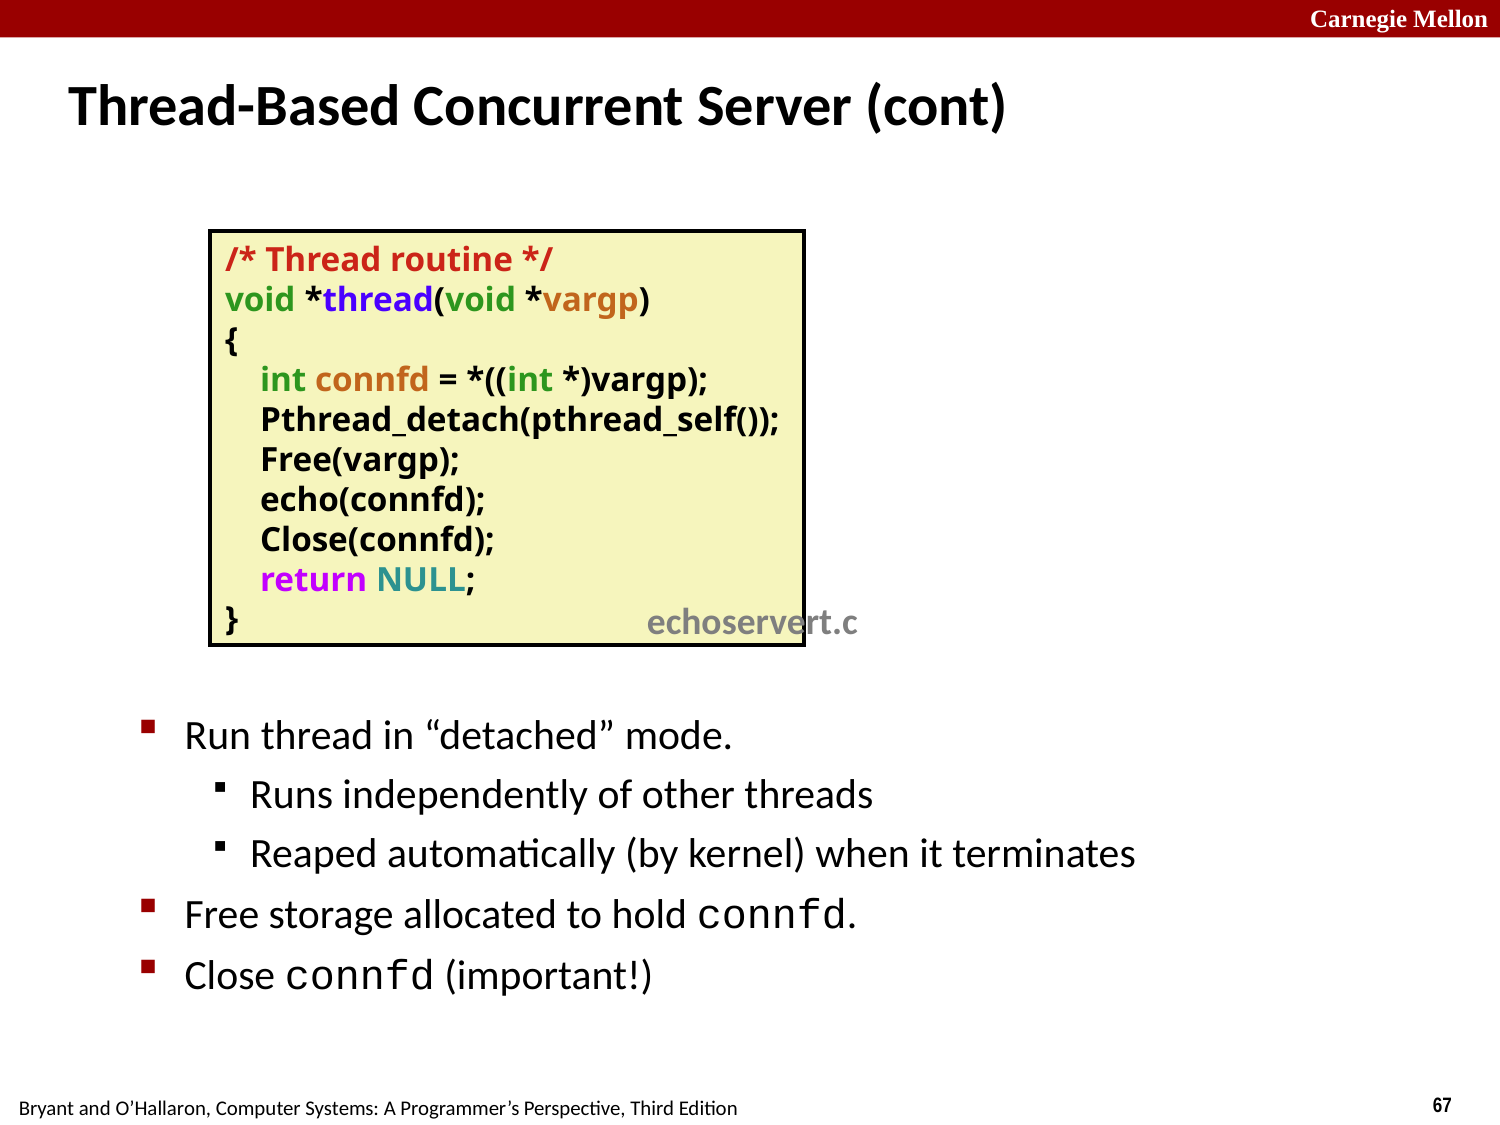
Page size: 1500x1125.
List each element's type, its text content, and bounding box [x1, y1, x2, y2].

text_box /* Thread routine */ void *thread(void *vargp) { int connfd = *((int *)vargp); Pthread_detach(pthread_self()); Free(vargp); echo(connfd); Close(connfd); return NULL; } [210, 230, 805, 645]
title Thread-Based Concurrent Server (cont) [53, 54, 1454, 149]
text_box echoservert.c [632, 589, 874, 650]
list Run thread in “detached” mode. Runs independently of other threads Reaped automatically (by kernel) when it terminates Free storage allocated to hold connfd. Close connfd (important!) [47, 699, 1411, 1070]
